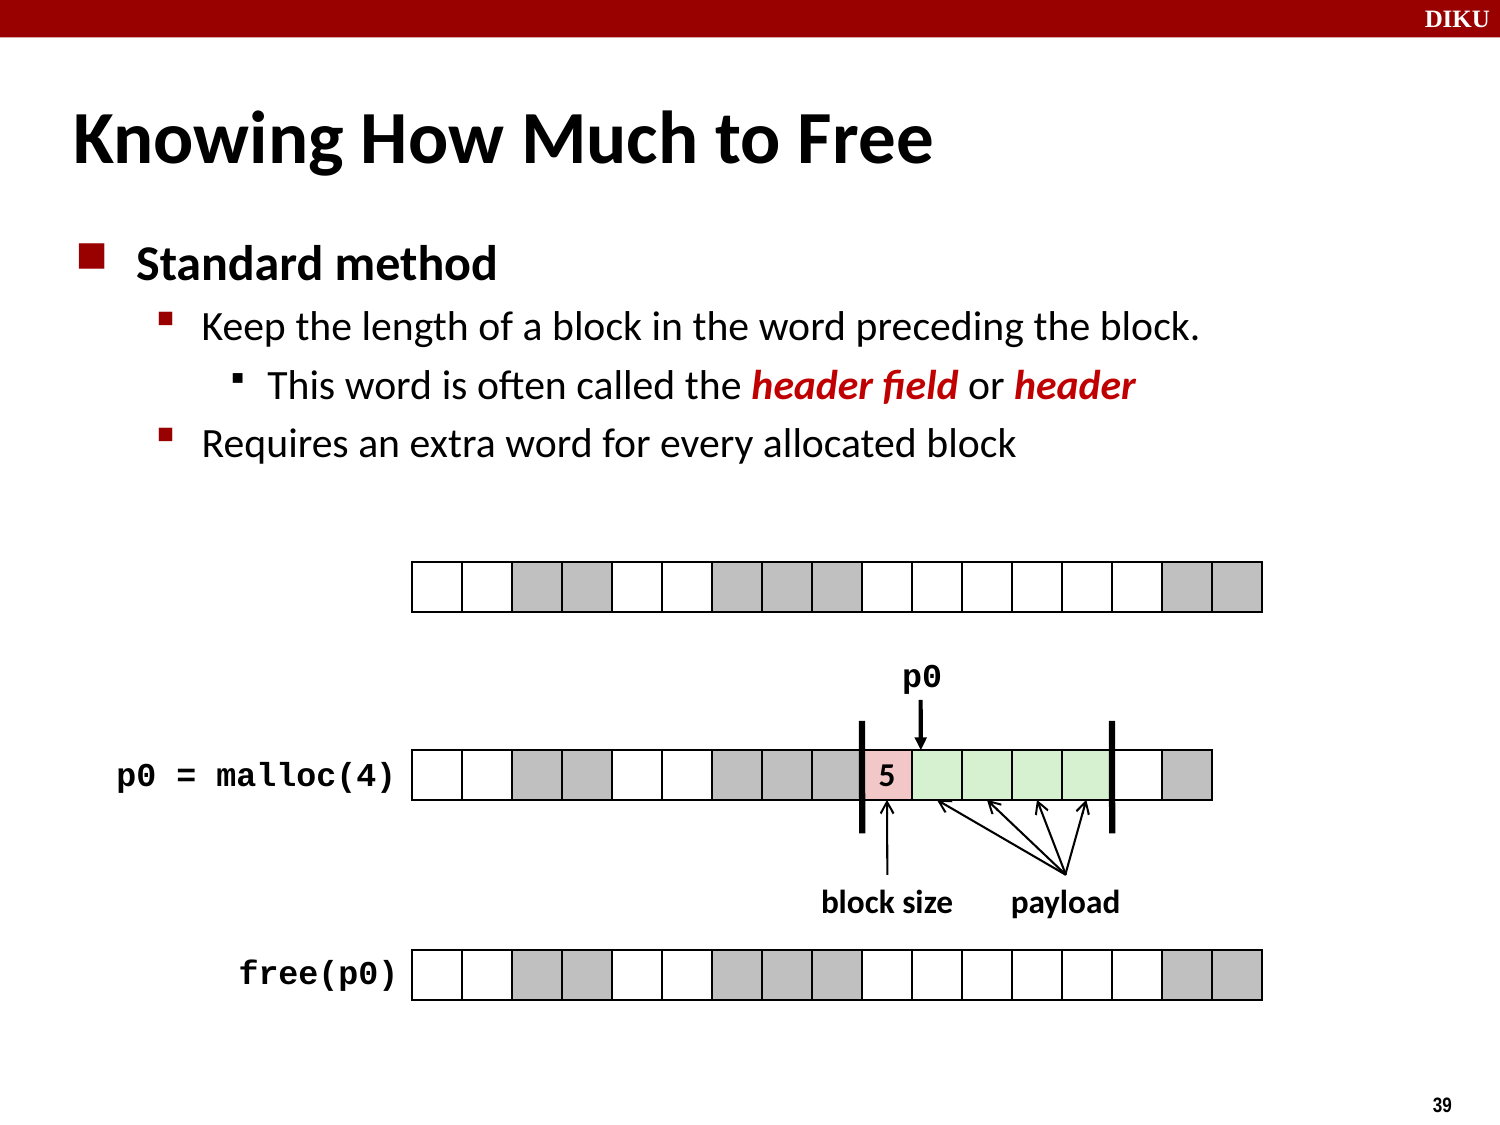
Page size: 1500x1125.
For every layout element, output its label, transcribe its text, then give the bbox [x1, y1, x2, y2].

text_box block size [806, 875, 969, 931]
text_box [411, 949, 1262, 1000]
text_box Knowing How Much to Free [58, 71, 1304, 197]
text_box p0 [887, 650, 958, 706]
text_box free(p0) [223, 947, 414, 1003]
text_box [1116, 749, 1212, 800]
text_box [912, 749, 1108, 800]
text_box 5 [866, 749, 912, 800]
text_box Standard method Keep the length of a block in the word preceding the block. This word is often called the header field or header Requires an extra word for every allocated block [65, 223, 1361, 1039]
text_box p0 = malloc(4) [101, 748, 412, 804]
text_box [411, 749, 859, 800]
text_box [411, 562, 1262, 613]
text_box payload [996, 875, 1136, 931]
